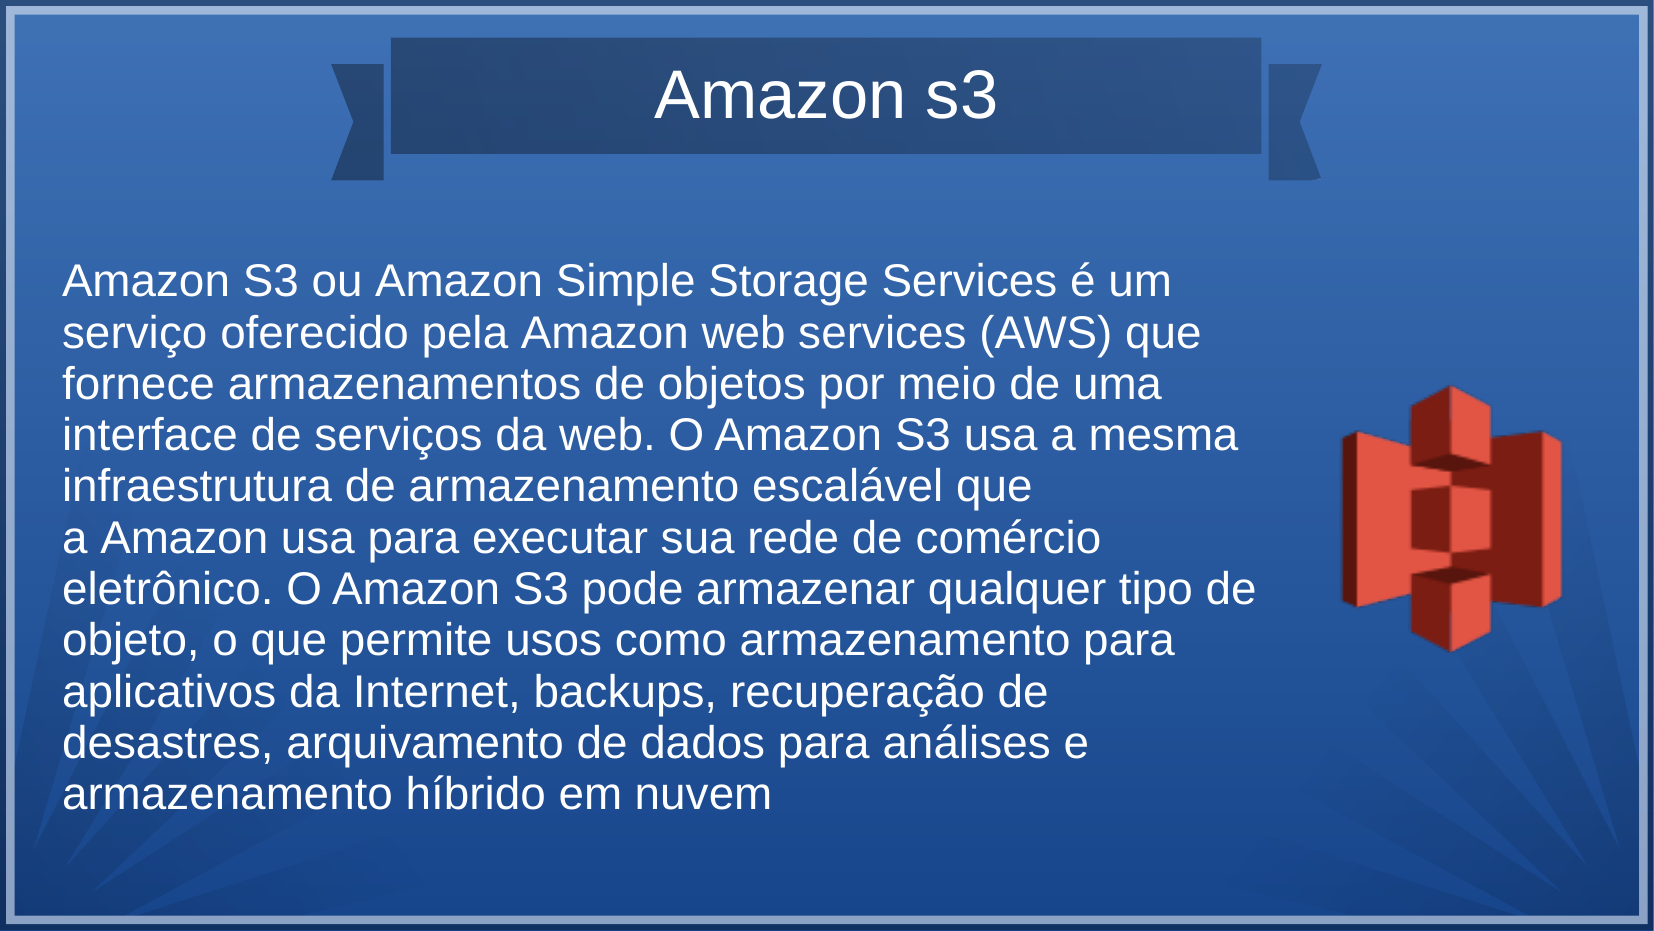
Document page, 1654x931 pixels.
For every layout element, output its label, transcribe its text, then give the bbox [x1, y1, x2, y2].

title Amazon s3 [389, 35, 1264, 154]
picture [1334, 377, 1571, 662]
text_box Amazon S3 ou Amazon Simple Storage Services é um serviço oferecido pela Amazon web services (AWS) que fornece armazenamentos de objetos por meio de uma interface de serviços da web. O Amazon S3 usa a mesma infraestrutura de armazenamento escalável que a Amazon usa para executar sua rede de comércio eletrônico. O Amazon S3 pode armazenar qualquer tipo de objeto, o que permite usos como armazenamento para aplicativos da Internet, backups, recuperação de desastres, arquivamento de dados para análises e armazenamento híbrido em nuvem [47, 248, 1276, 827]
